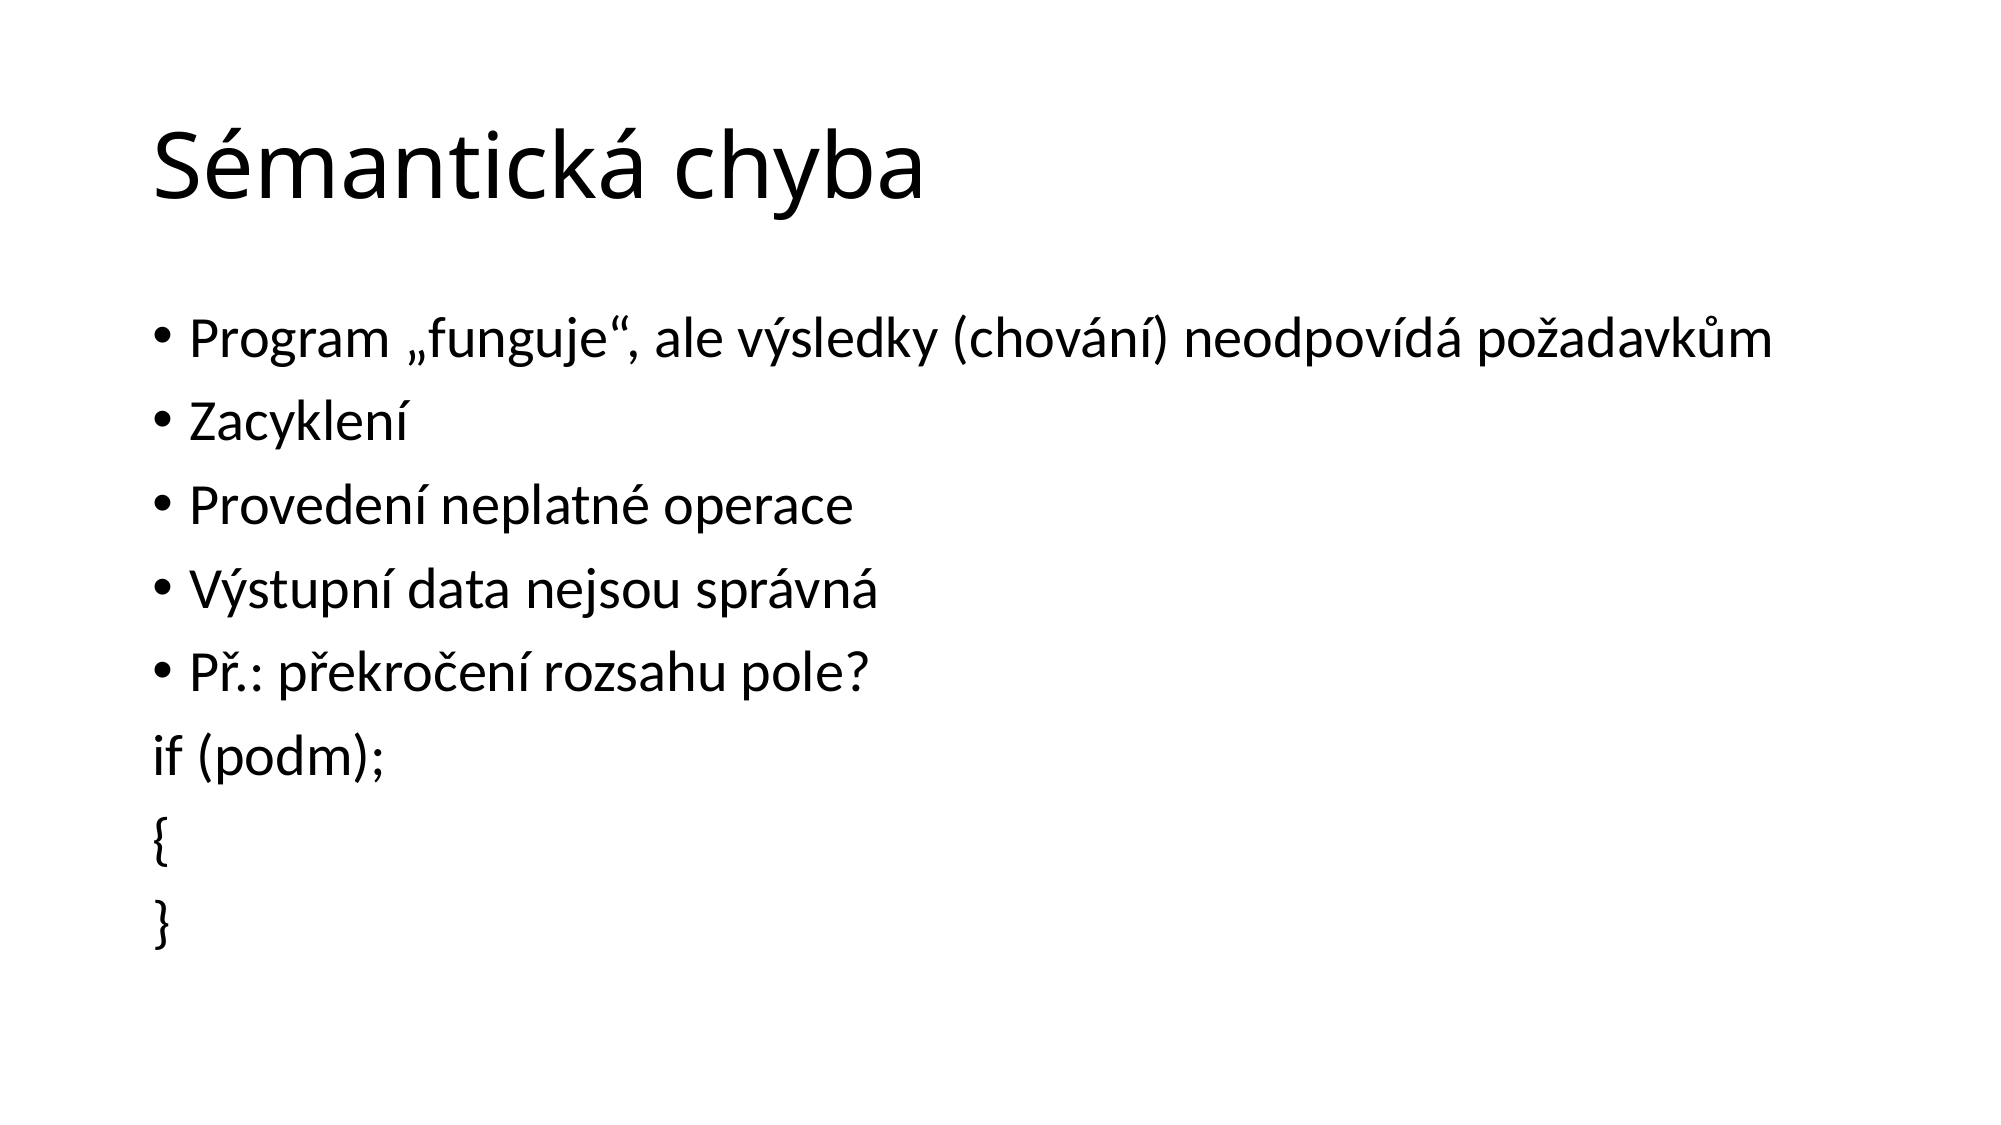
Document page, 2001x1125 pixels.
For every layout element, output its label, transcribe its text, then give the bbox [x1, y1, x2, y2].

list Program „funguje“, ale výsledky (chování) neodpovídá požadavkům Zacyklení Provedení neplatné operace Výstupní data nejsou správná Př.: překročení rozsahu pole? if (podm); { } [137, 299, 1863, 1014]
title Sémantická chyba [137, 59, 1863, 278]
